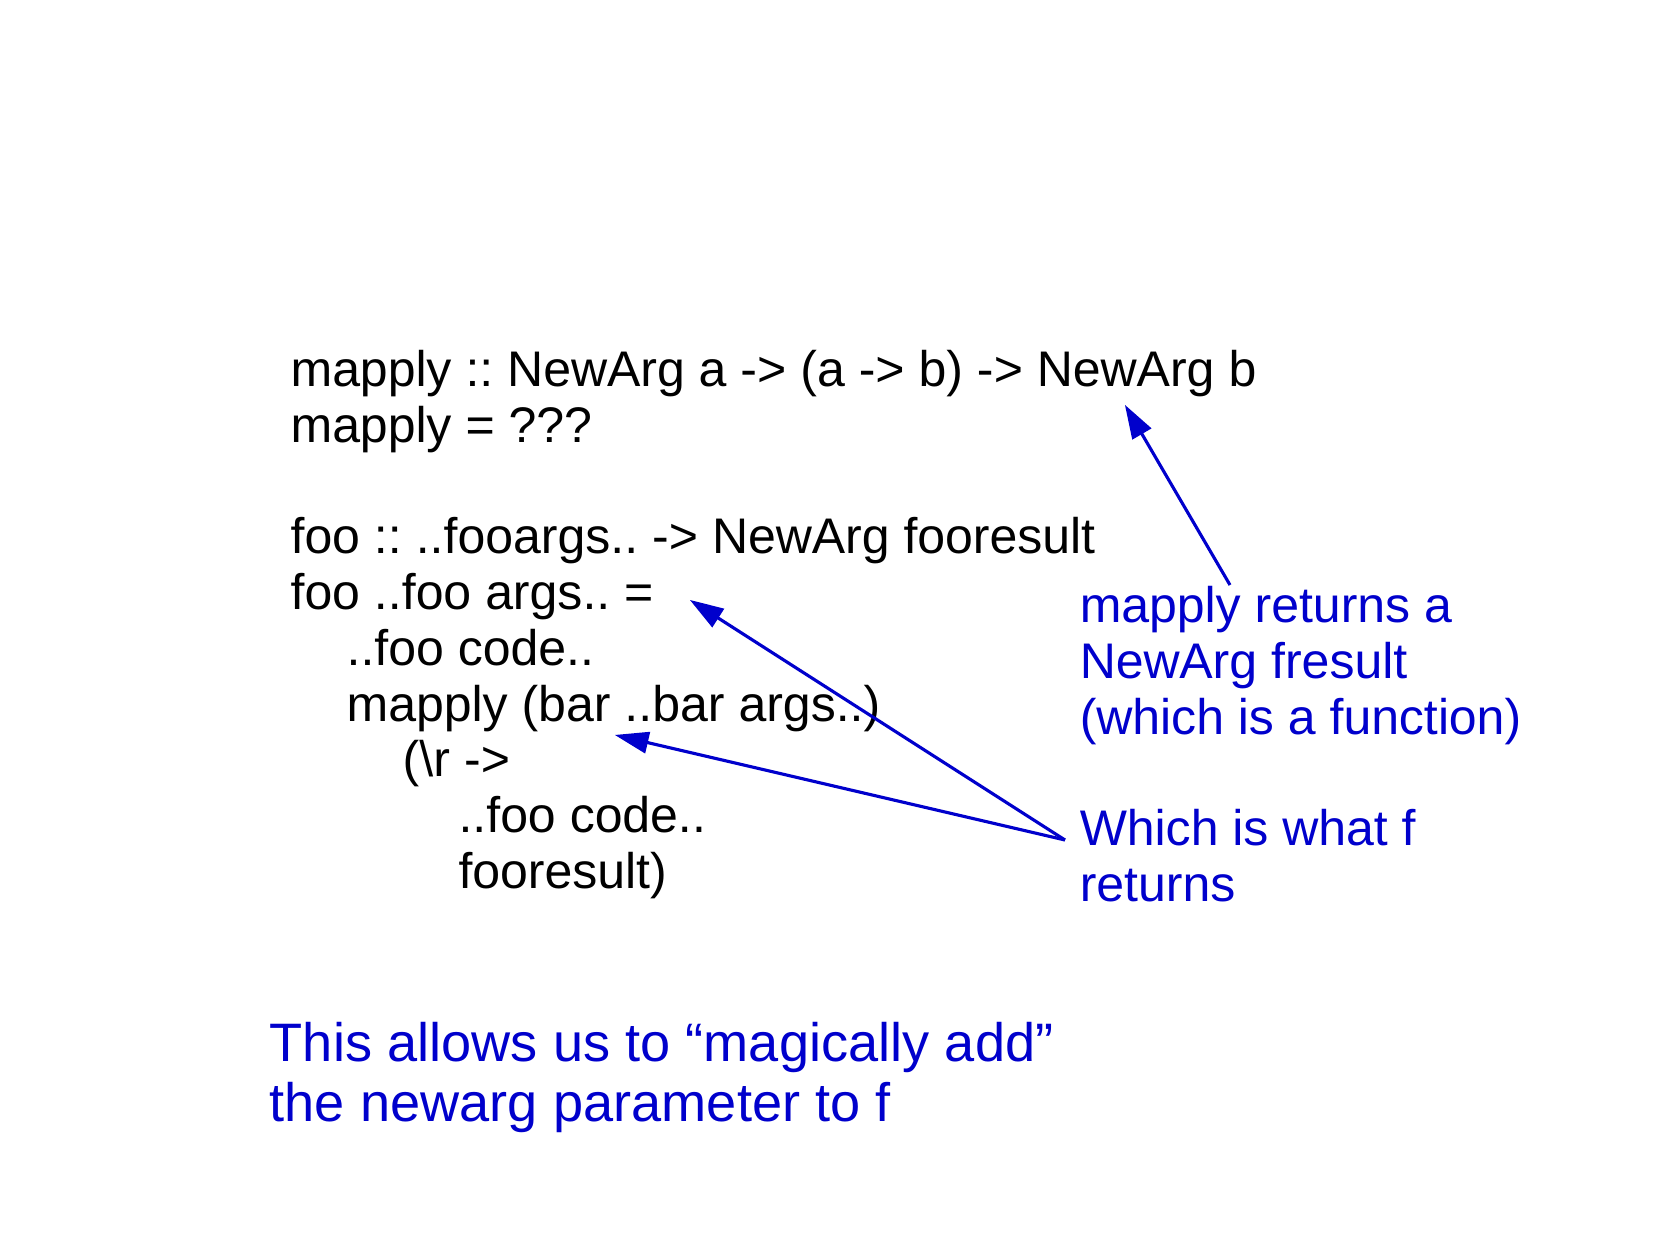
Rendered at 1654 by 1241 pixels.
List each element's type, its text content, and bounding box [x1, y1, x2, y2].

text_box This allows us to “magically add” the newarg parameter to f [255, 1005, 1070, 1142]
subtitle mapply :: NewArg a -> (a -> b) -> NewArg b mapply = ??? foo :: ..fooargs.. -> NewArg fooresult foo ..foo args.. = ..foo code.. mapply (bar ..bar args..) (\r -> ..foo code.. fooresult) [290, 298, 1363, 942]
text_box mapply returns a NewArg fresult (which is a function) Which is what f returns [1065, 570, 1537, 923]
